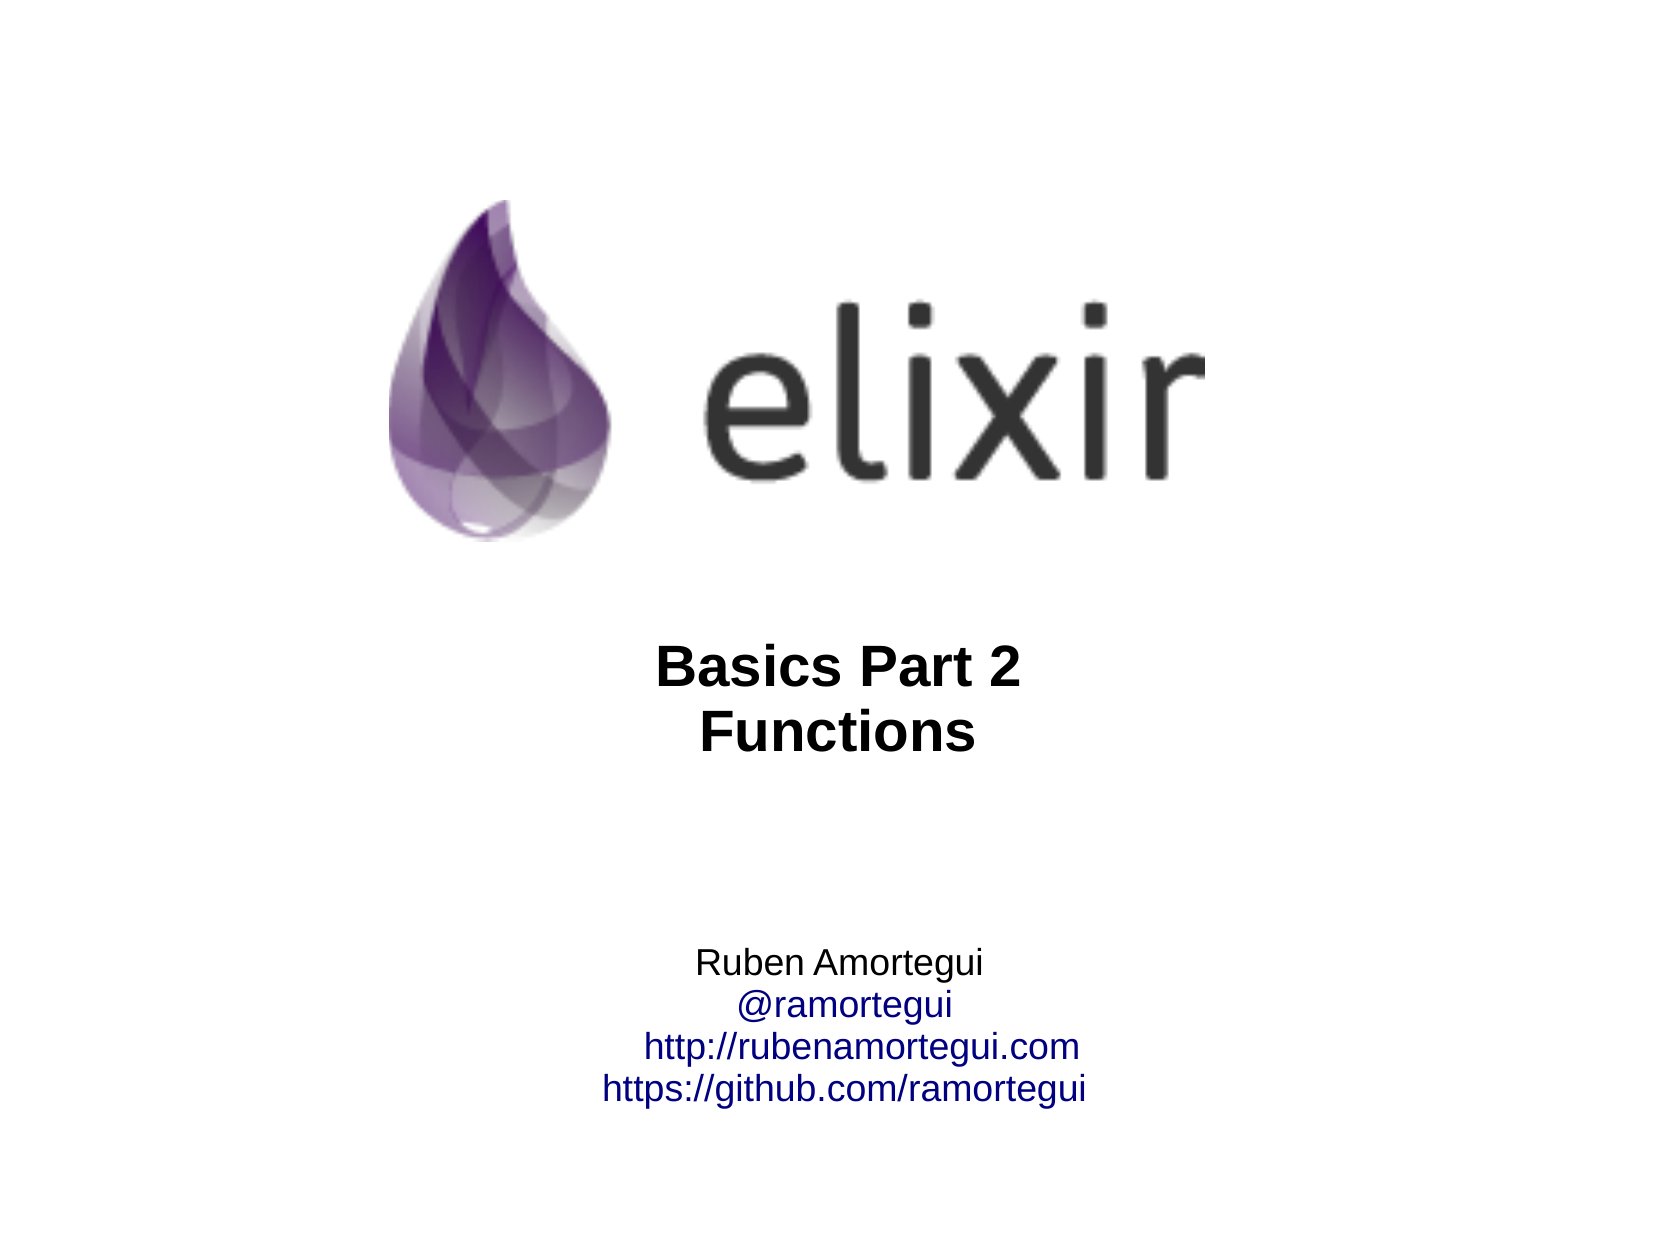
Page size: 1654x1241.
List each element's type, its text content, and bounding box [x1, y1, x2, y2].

text_box Basics Part 2 Functions [590, 625, 1087, 771]
text_box Ruben Amortegui @ramortegui http://rubenamortegui.com https://github.com/ramortegui [200, 850, 1489, 1160]
picture [389, 200, 1205, 542]
